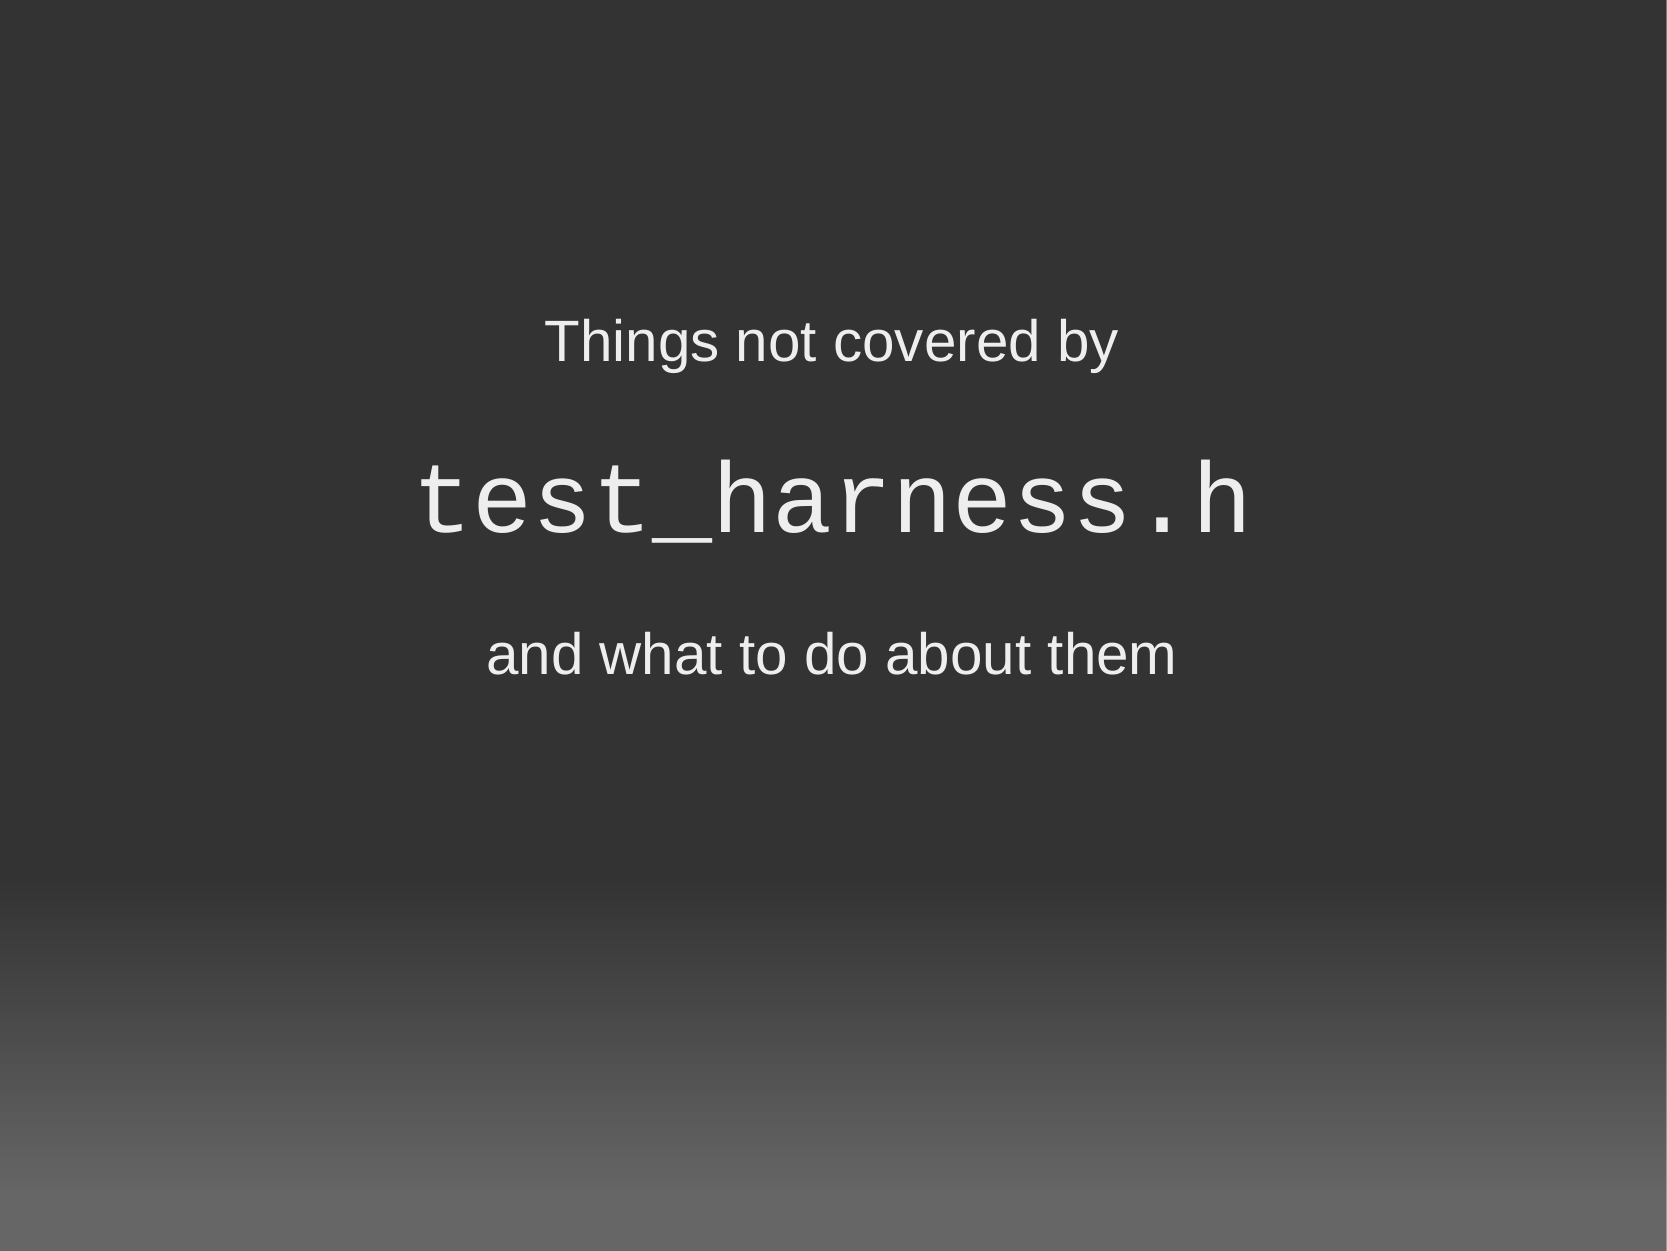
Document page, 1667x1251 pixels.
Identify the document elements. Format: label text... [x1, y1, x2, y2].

title Things not covered by test_harness.h and what to do about them [140, 308, 1525, 858]
picture [0, 0, 1667, 1251]
